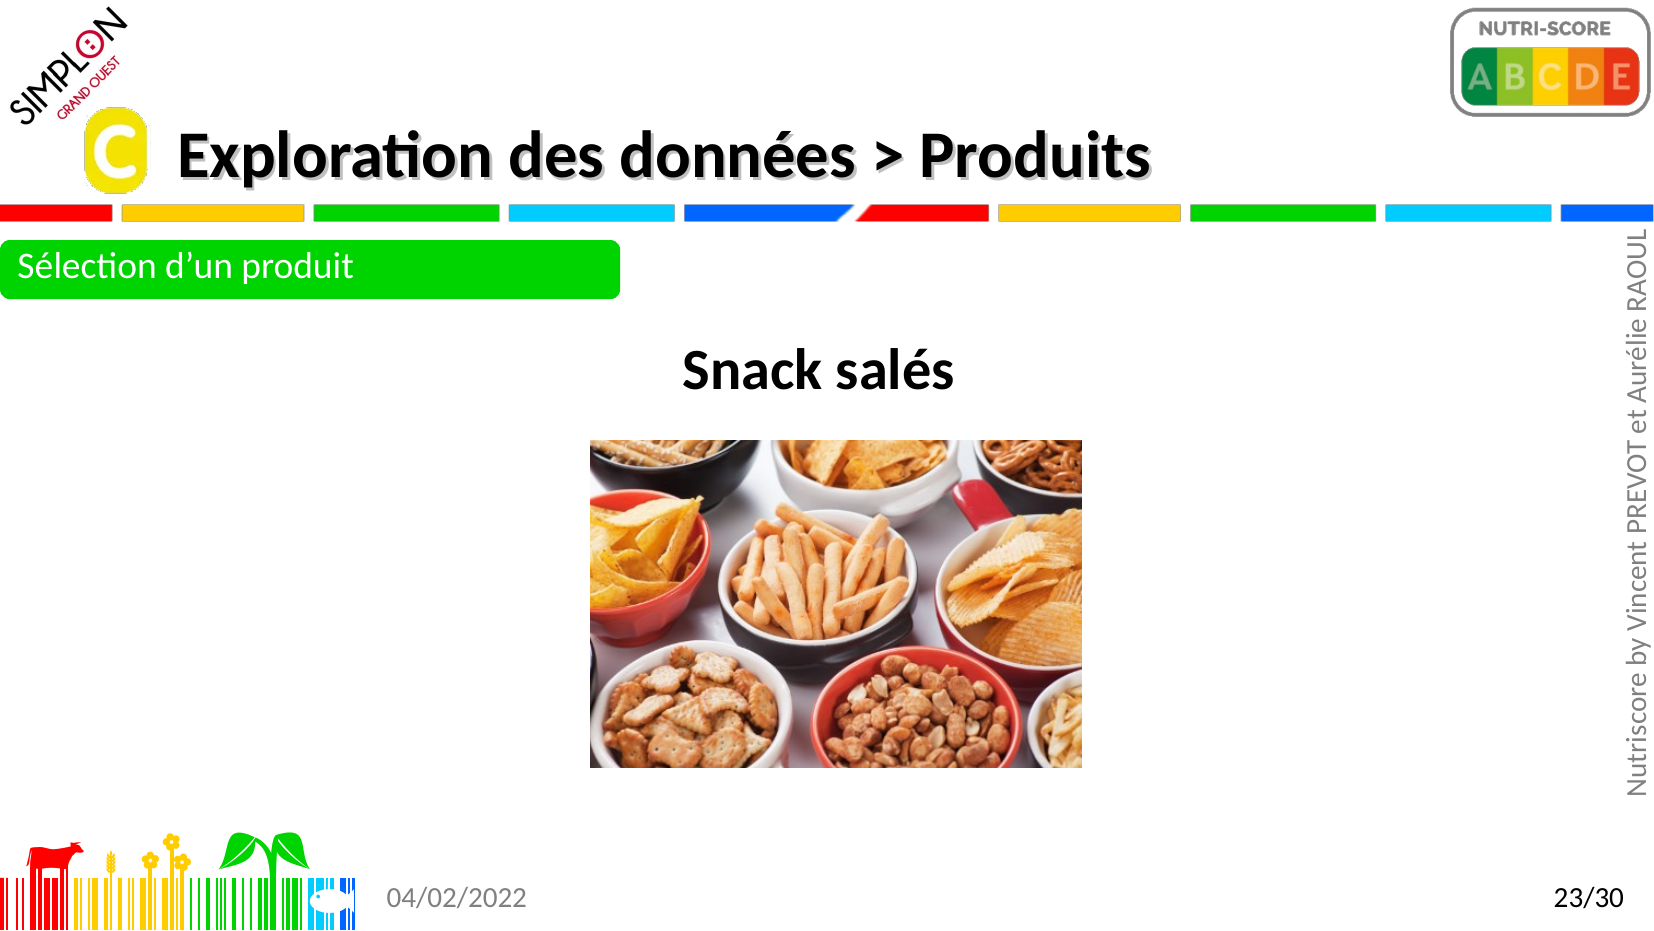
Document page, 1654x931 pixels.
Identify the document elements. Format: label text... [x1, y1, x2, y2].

title Exploration des données > Produits [177, 108, 1571, 213]
text_box Sélection d’un produit [0, 240, 621, 300]
picture [1448, 4, 1654, 119]
text_box Snack salés [667, 337, 1082, 412]
picture [82, 106, 151, 195]
picture [590, 440, 1082, 768]
picture [0, 200, 1654, 225]
picture [2, 2, 147, 147]
picture [0, 826, 355, 930]
